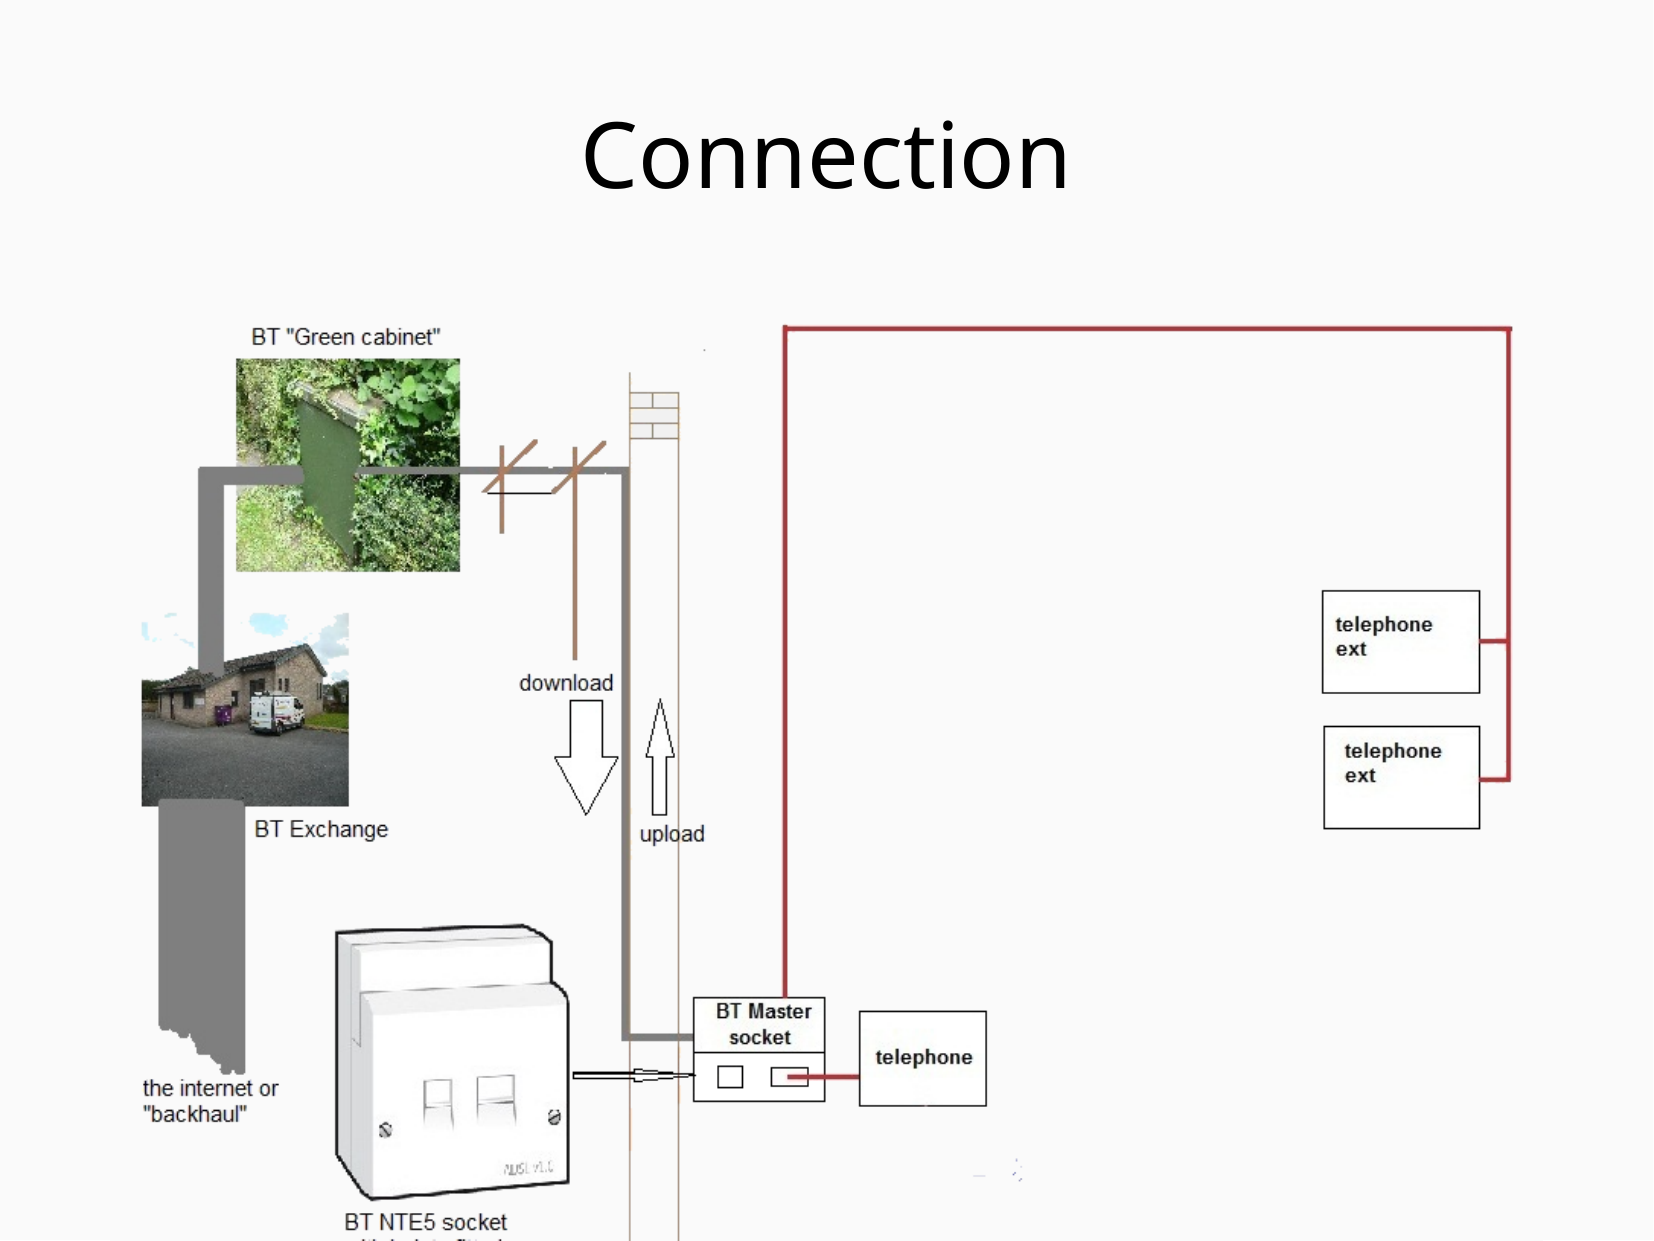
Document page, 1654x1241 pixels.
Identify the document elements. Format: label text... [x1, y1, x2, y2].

picture [110, 275, 1543, 1241]
title Connection [82, 49, 1571, 257]
